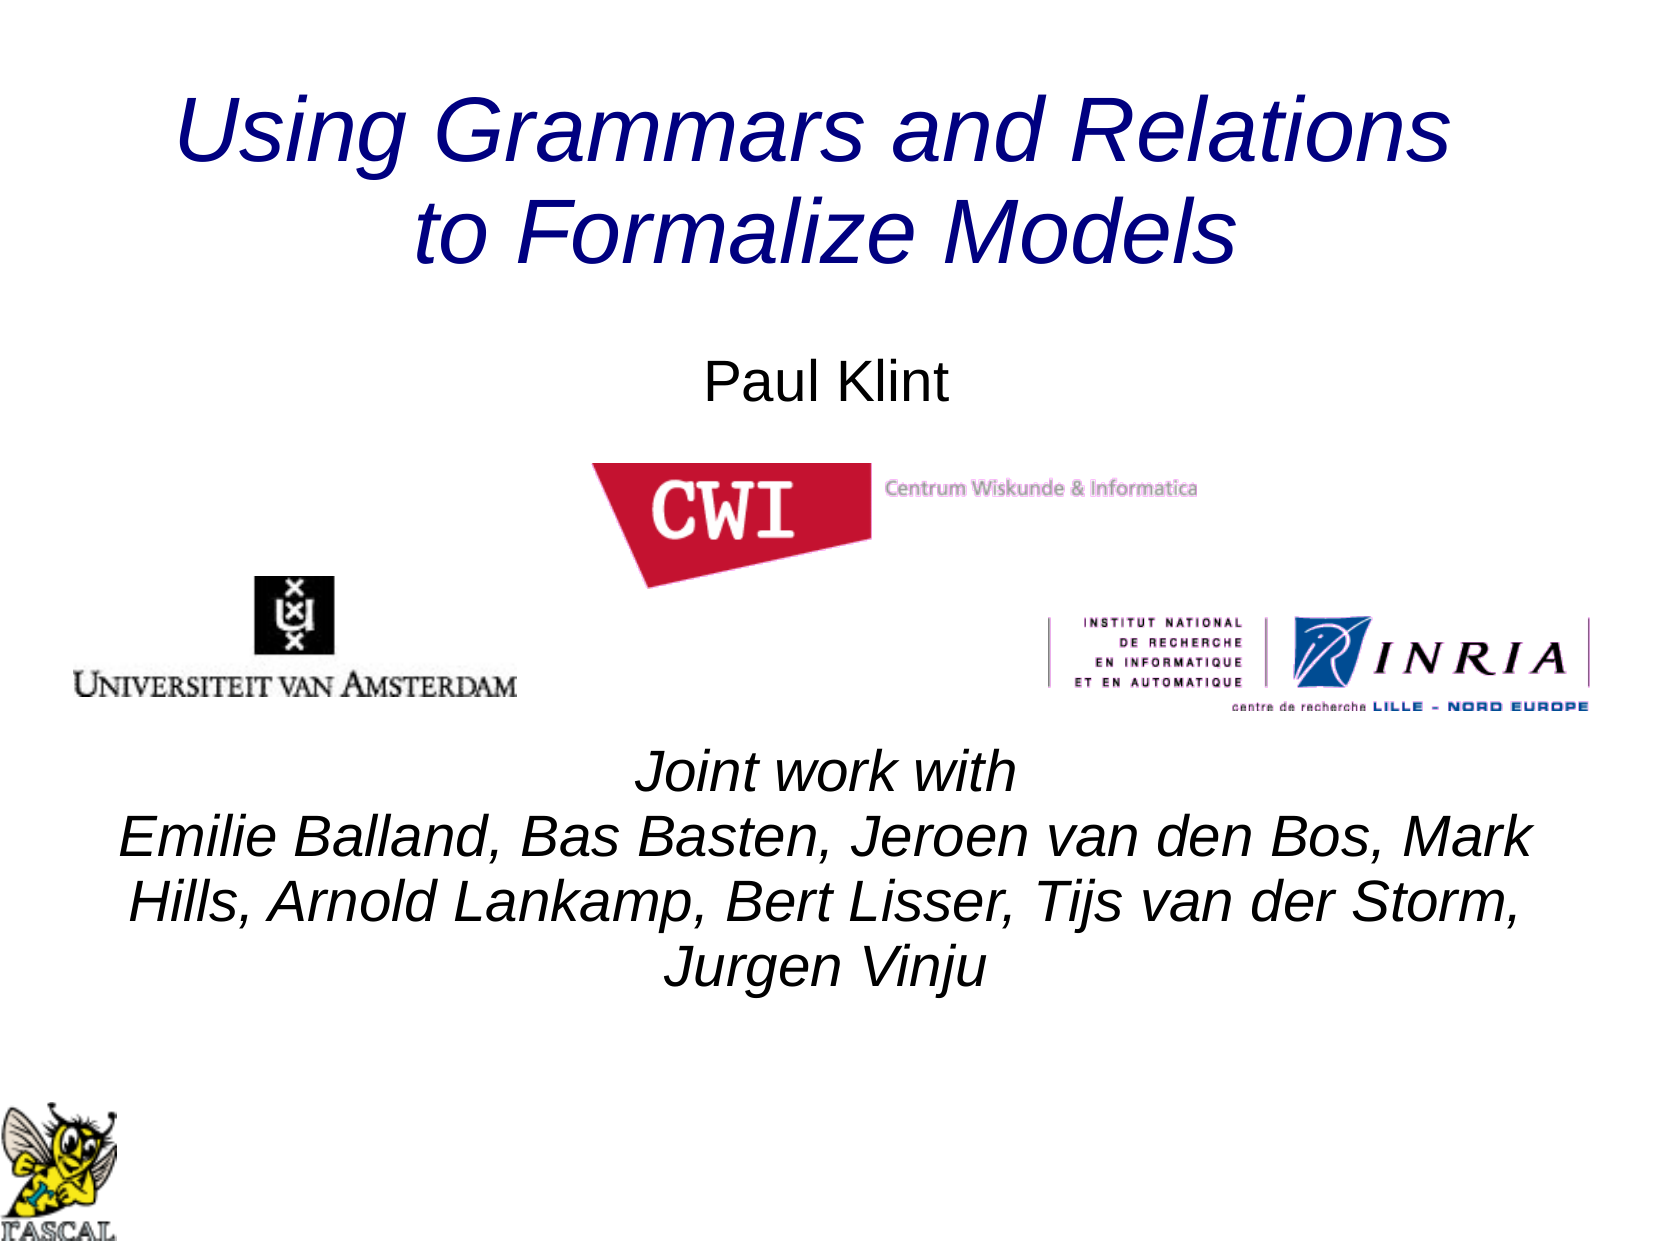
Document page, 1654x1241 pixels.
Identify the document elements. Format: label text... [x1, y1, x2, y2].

picture [73, 576, 517, 697]
title Using Grammars and Relations to Formalize Models Paul Klint Joint work with Emilie Balland, Bas Basten, Jeroen van den Bos, Mark Hills, Arnold Lankamp, Bert Lisser, Tijs van der Storm, Jurgen Vinju [82, 53, 1571, 1219]
picture [591, 463, 1269, 589]
picture [1048, 615, 1591, 711]
picture [0, 1102, 117, 1241]
